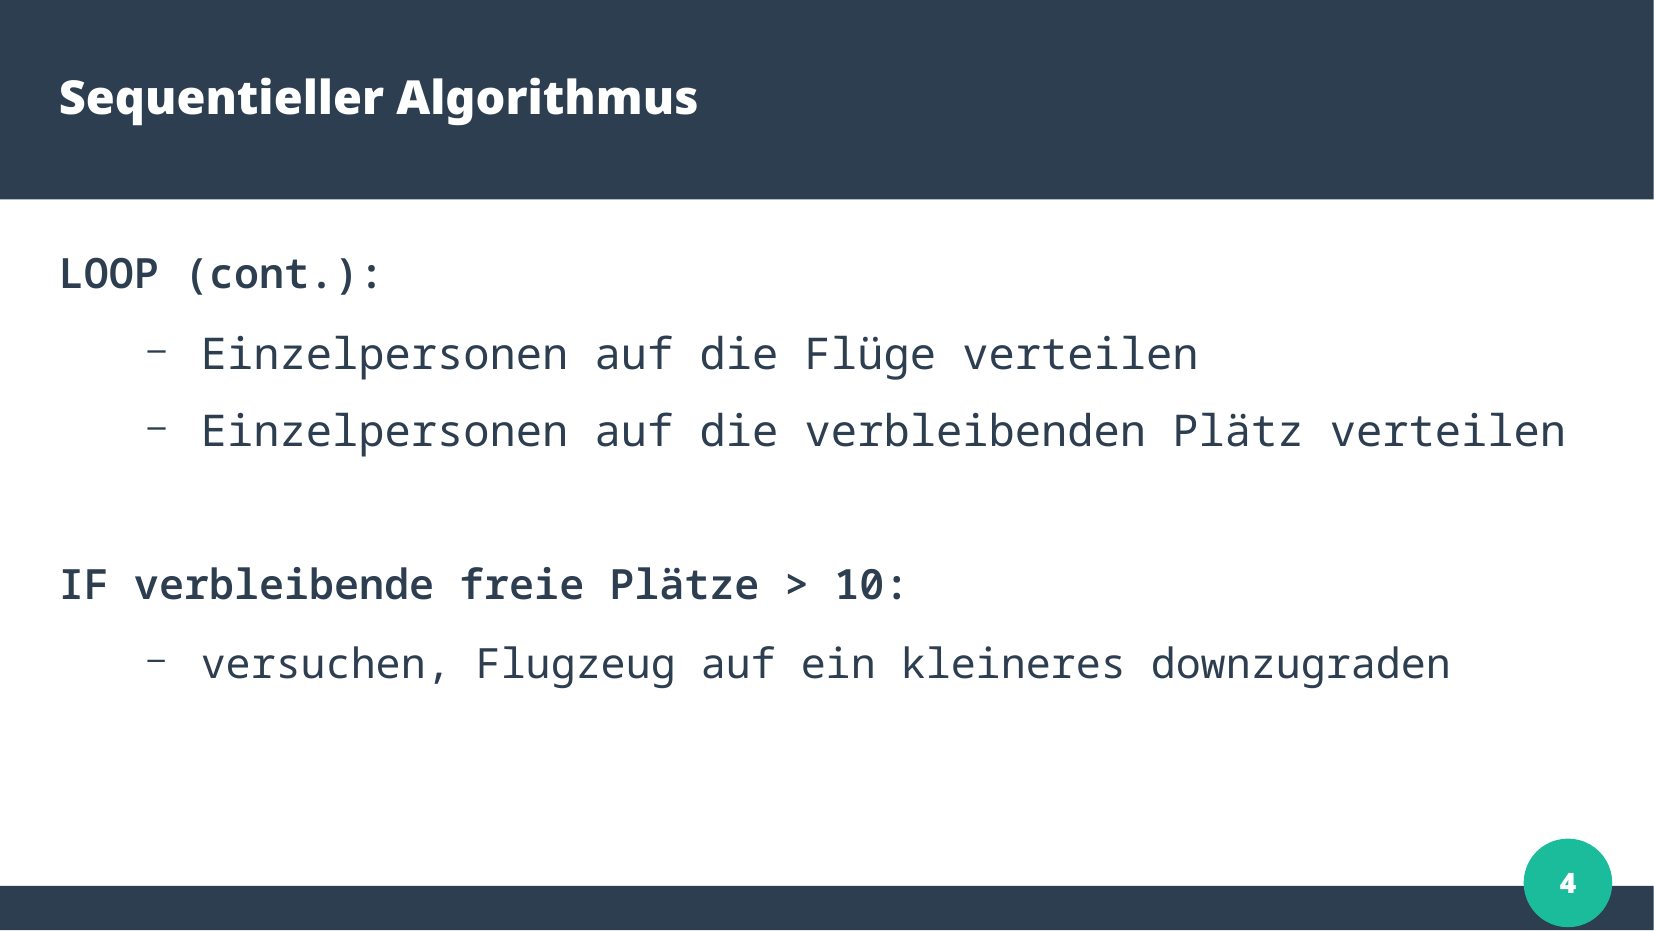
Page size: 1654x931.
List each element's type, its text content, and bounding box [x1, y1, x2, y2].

title Sequentieller Algorithmus [59, 37, 1595, 155]
list LOOP (cont.): Einzelpersonen auf die Flüge verteilen Einzelpersonen auf die verbleibenden Plätz verteilen IF verbleibende freie Plätze > 10: versuchen, Flugzeug auf ein kleineres downzugraden [59, 243, 1595, 864]
